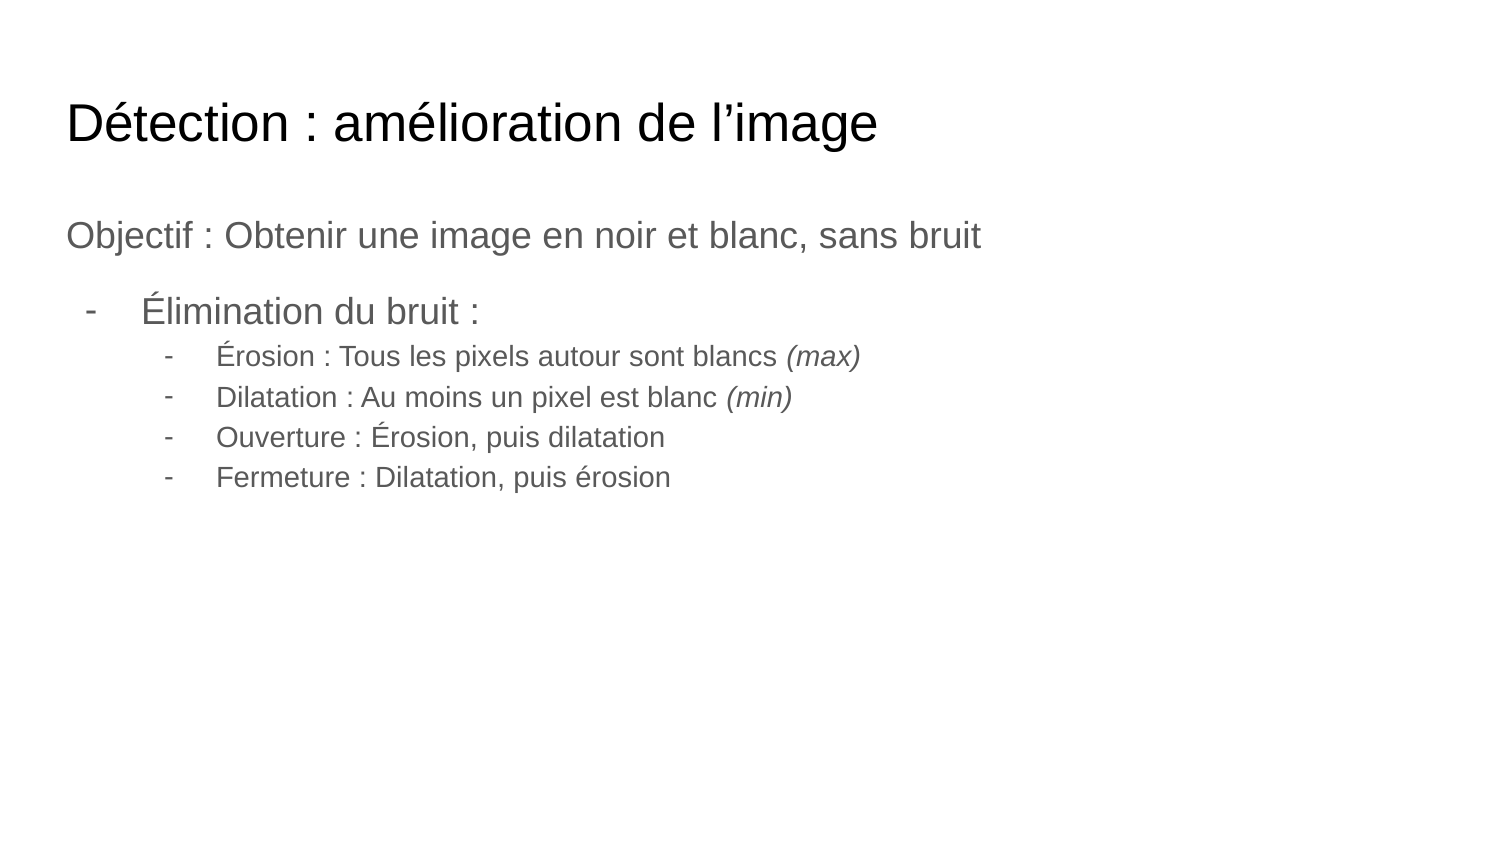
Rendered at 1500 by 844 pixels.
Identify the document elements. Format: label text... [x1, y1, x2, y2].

list Objectif : Obtenir une image en noir et blanc, sans bruit Élimination du bruit : Érosion : Tous les pixels autour sont blancs (max) Dilatation : Au moins un pixel est blanc (min) Ouverture : Érosion, puis dilatation Fermeture : Dilatation, puis érosion [51, 189, 1449, 824]
title Détection : amélioration de l’image [51, 72, 1449, 167]
